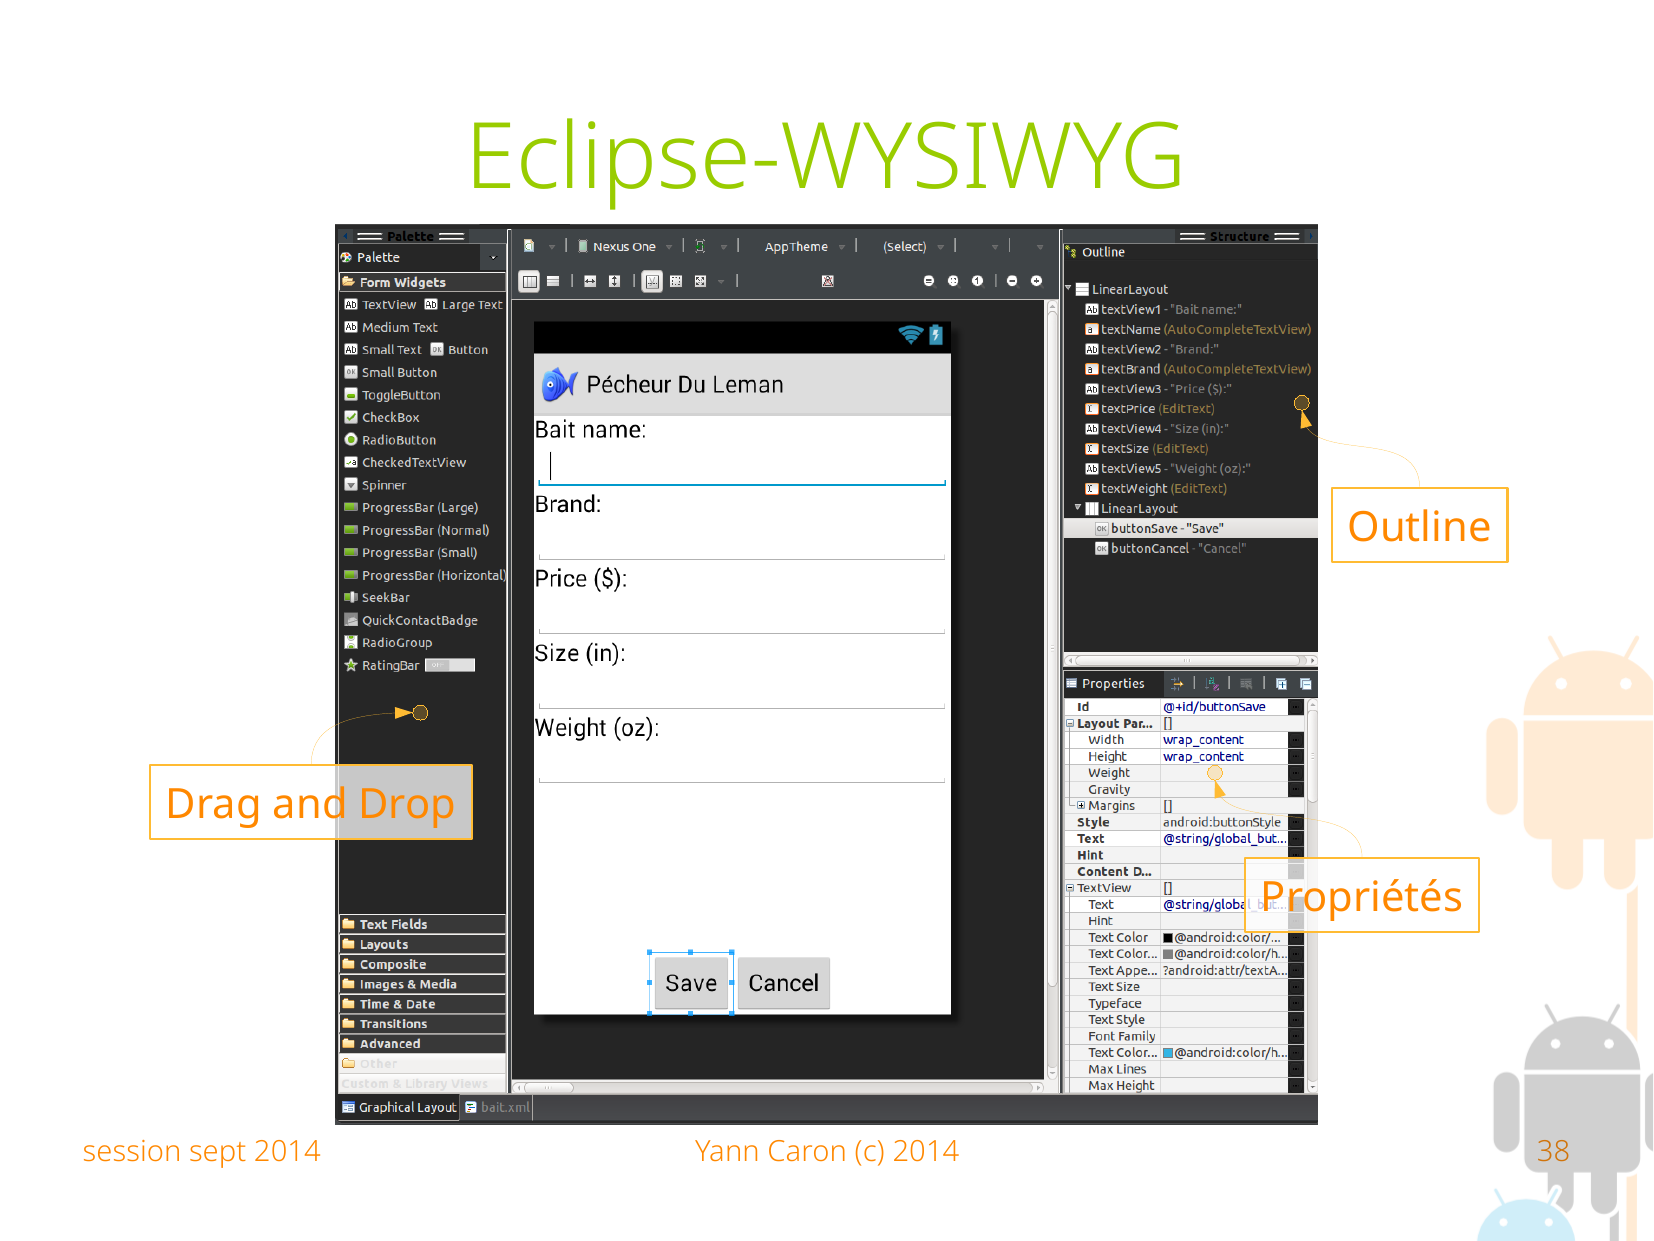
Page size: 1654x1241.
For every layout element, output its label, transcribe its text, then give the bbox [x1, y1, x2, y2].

text_box [1294, 395, 1310, 410]
text_box Drag and Drop [150, 765, 447, 831]
text_box Outline [1331, 487, 1495, 554]
title Eclipse-WYSIWYG [82, 49, 1571, 257]
text_box Propriétés [1245, 857, 1468, 924]
text_box [412, 705, 428, 721]
text_box [1207, 765, 1223, 780]
picture [240, 766, 471, 838]
picture [240, 224, 1654, 1241]
